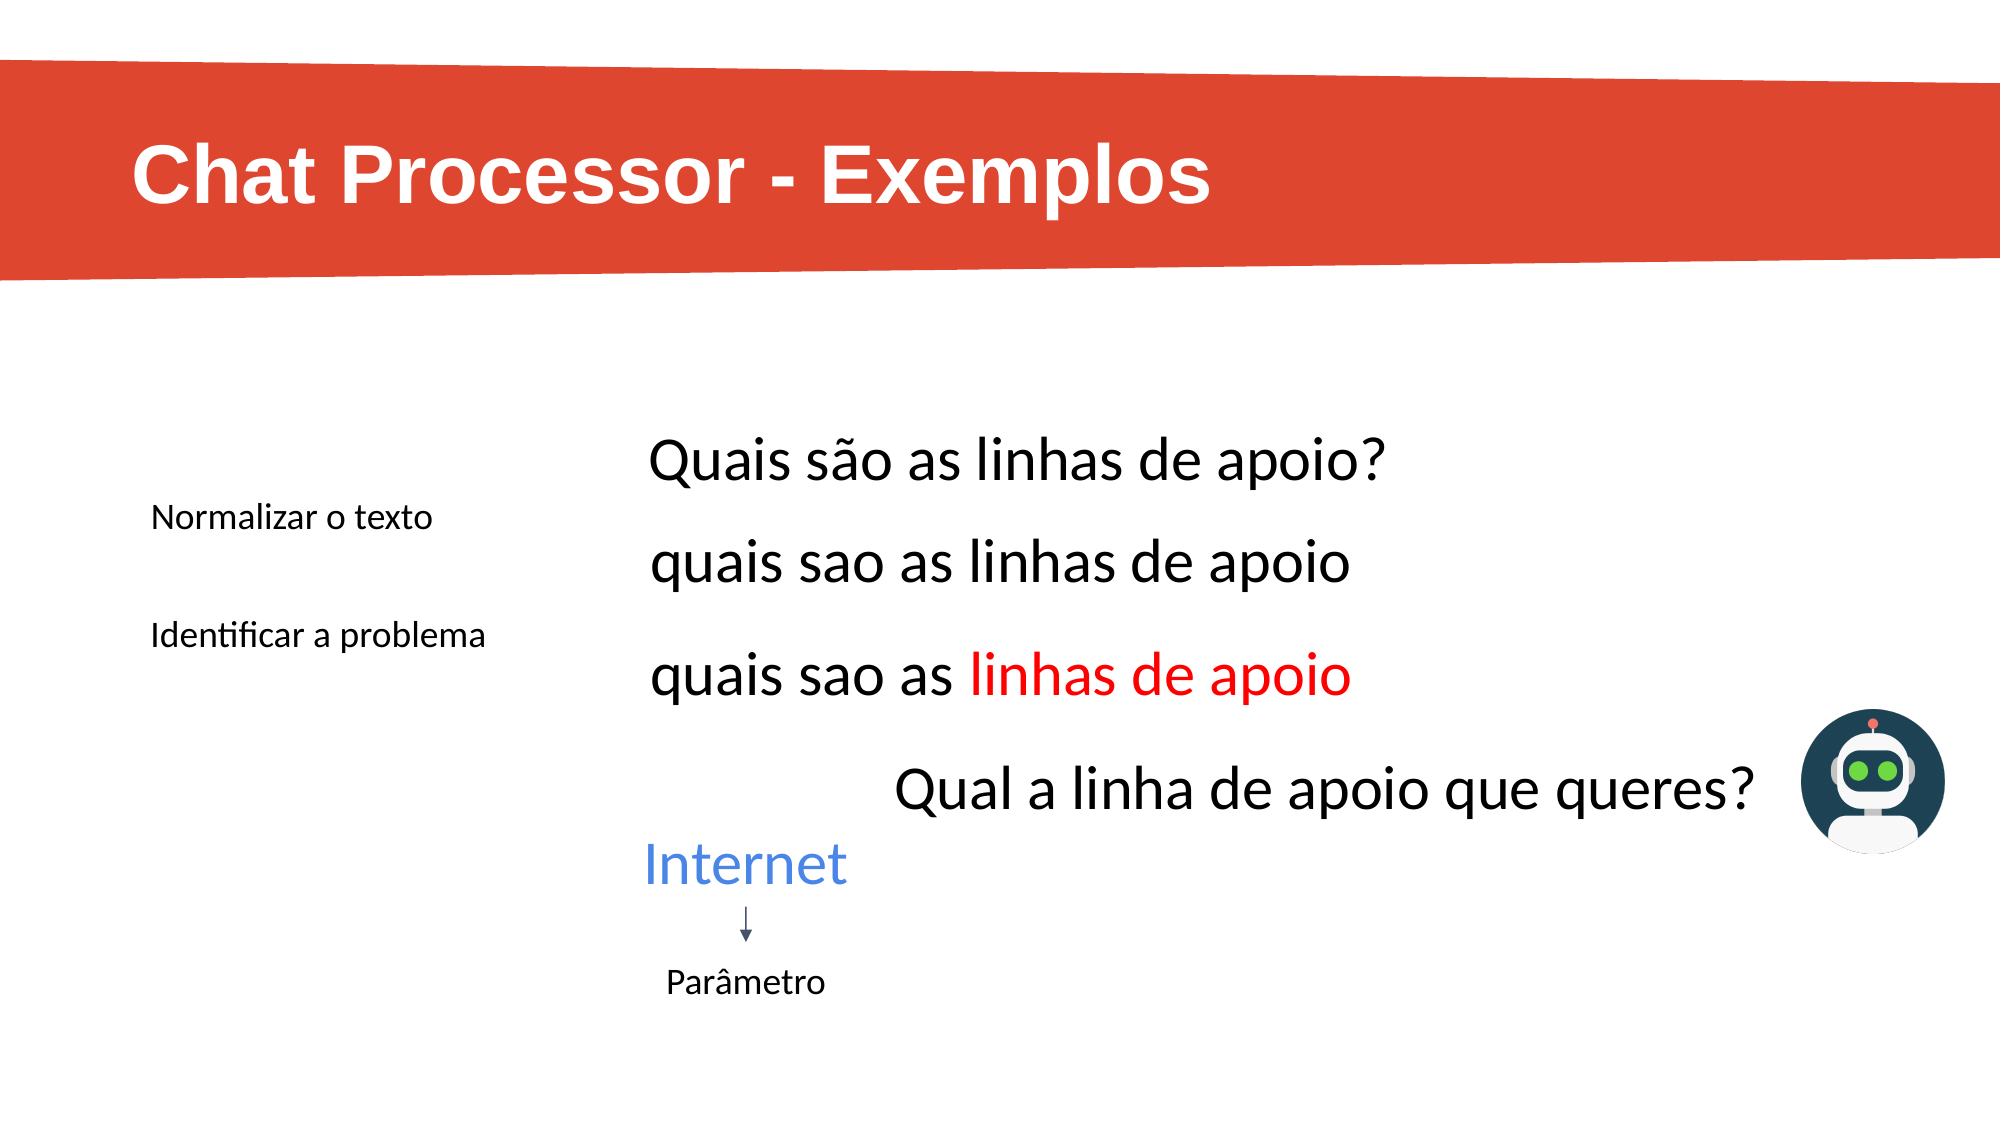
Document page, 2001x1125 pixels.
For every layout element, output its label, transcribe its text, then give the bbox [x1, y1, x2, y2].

text_box Internet [605, 807, 887, 907]
text_box Identificar a problema [131, 594, 506, 662]
text_box Qual a linha de apoio que queres? [765, 731, 1801, 832]
text_box quais sao as linhas de apoio [440, 504, 1563, 605]
picture [1801, 709, 1945, 854]
text_box quais sao as linhas de apoio [440, 617, 1563, 718]
text_box Normalizar o texto [105, 477, 479, 545]
text_box Chat Processor - Exemplos [0, 59, 2000, 281]
text_box Parâmetro [559, 941, 933, 1010]
text_box Quais são as linhas de apoio? [457, 403, 1580, 503]
